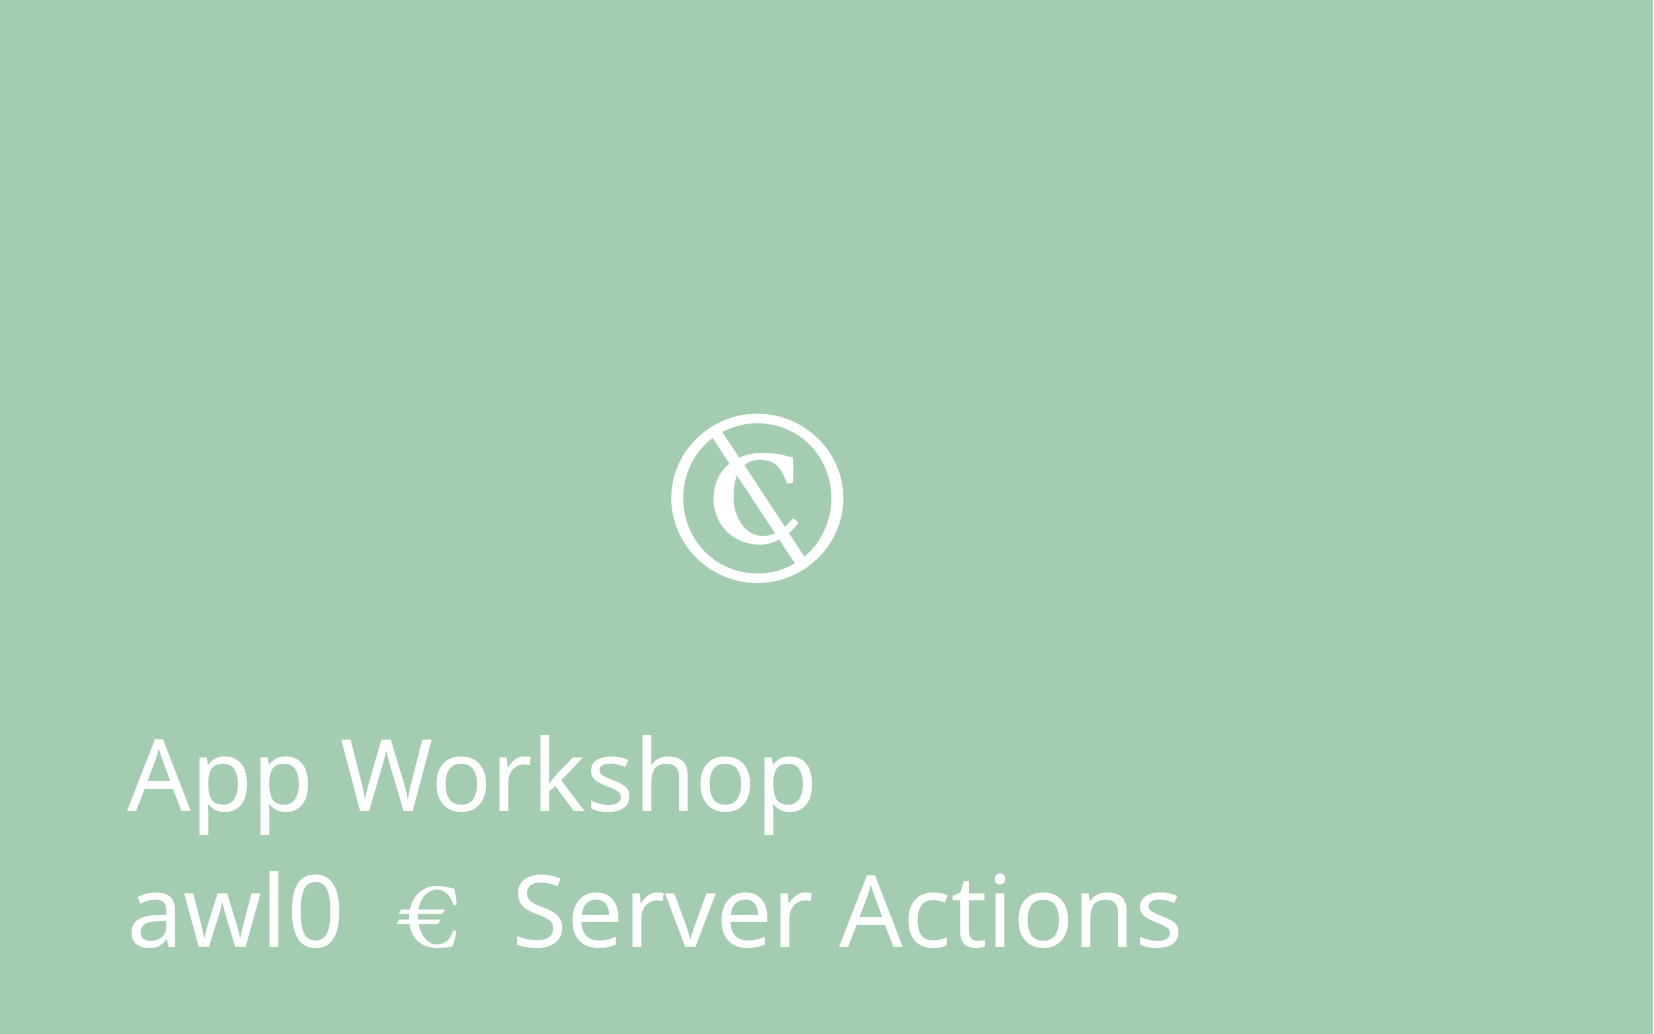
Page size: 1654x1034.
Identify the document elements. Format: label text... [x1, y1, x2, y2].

text_box App Workshop awl0  Server Actions [112, 696, 1538, 952]
text_box  [646, 262, 1247, 638]
